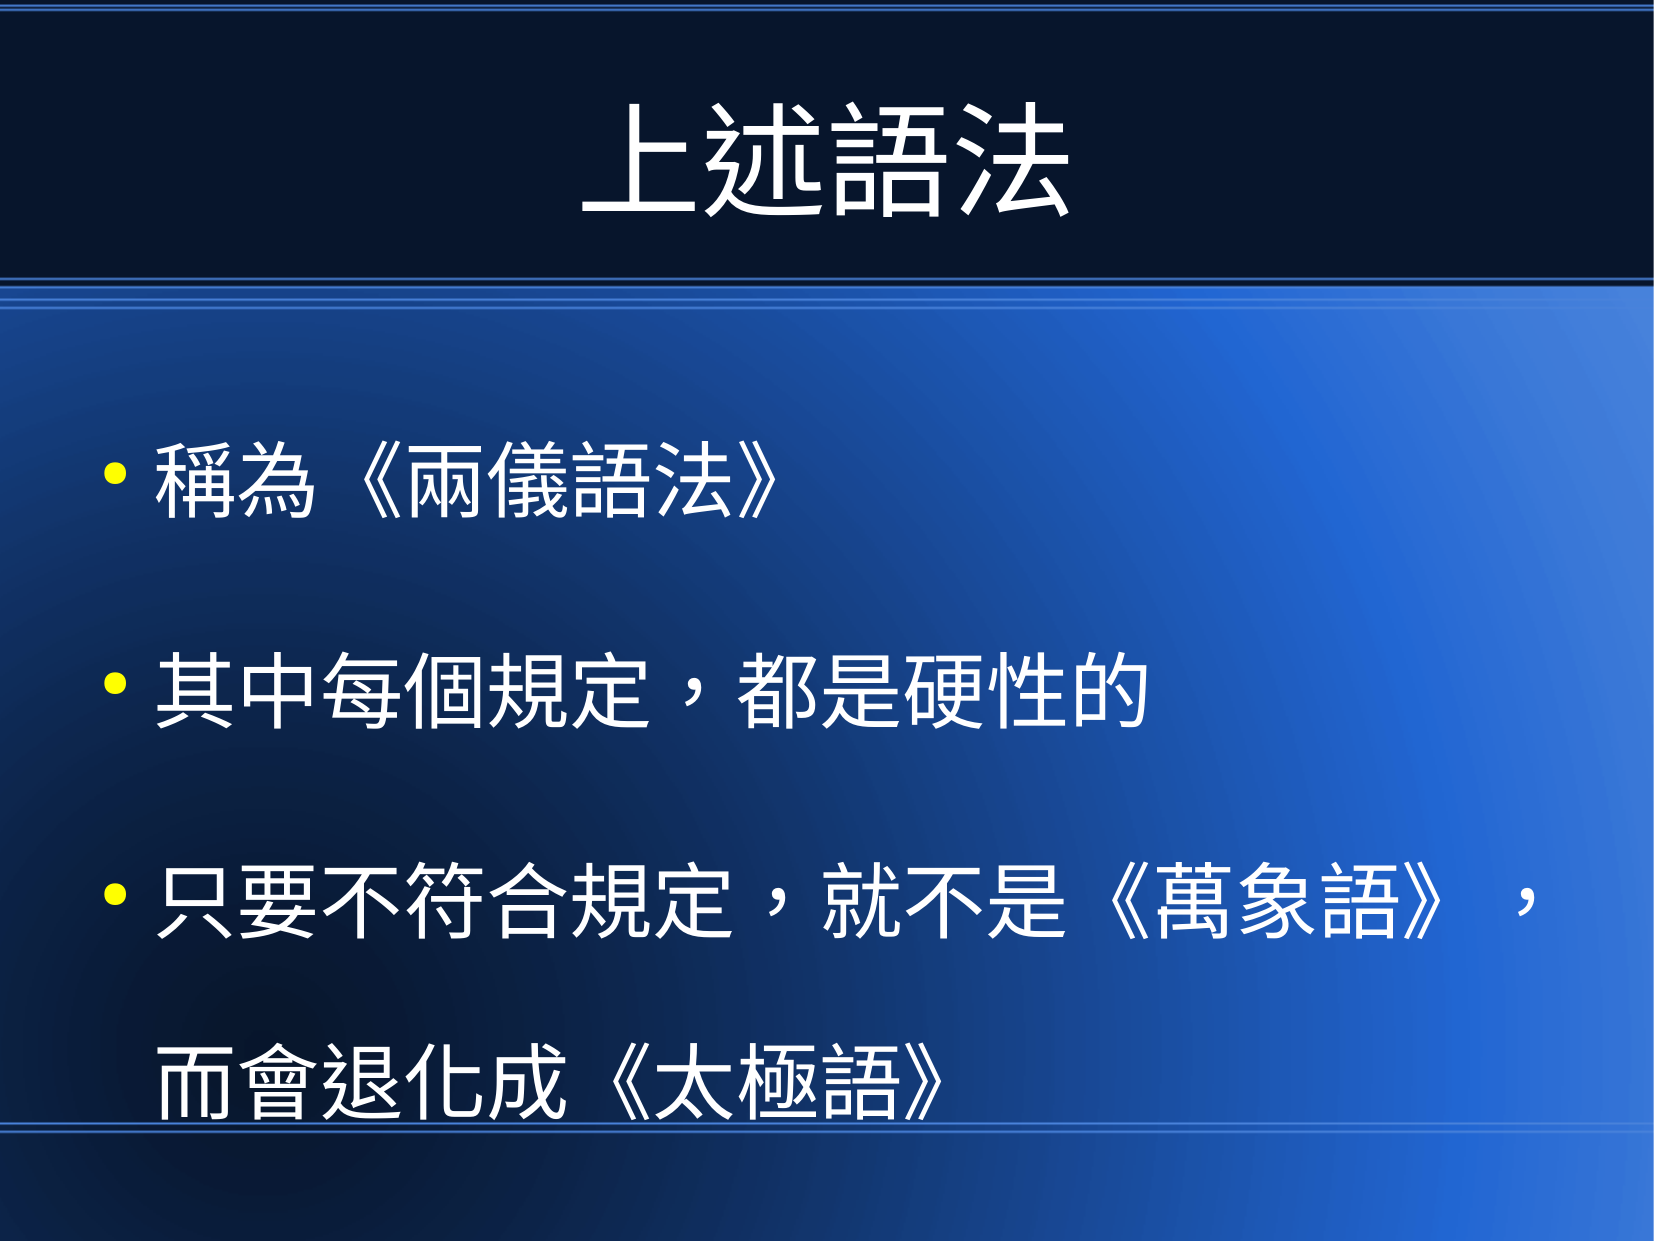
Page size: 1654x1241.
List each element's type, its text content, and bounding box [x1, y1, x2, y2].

title 上述語法 [82, 49, 1571, 257]
list 稱為《兩儀語法》 其中每個規定，都是硬性的 只要不符合規定，就不是《萬象語》， 而會退化成《太極語》 [82, 355, 1630, 1075]
picture [0, 0, 1654, 1241]
